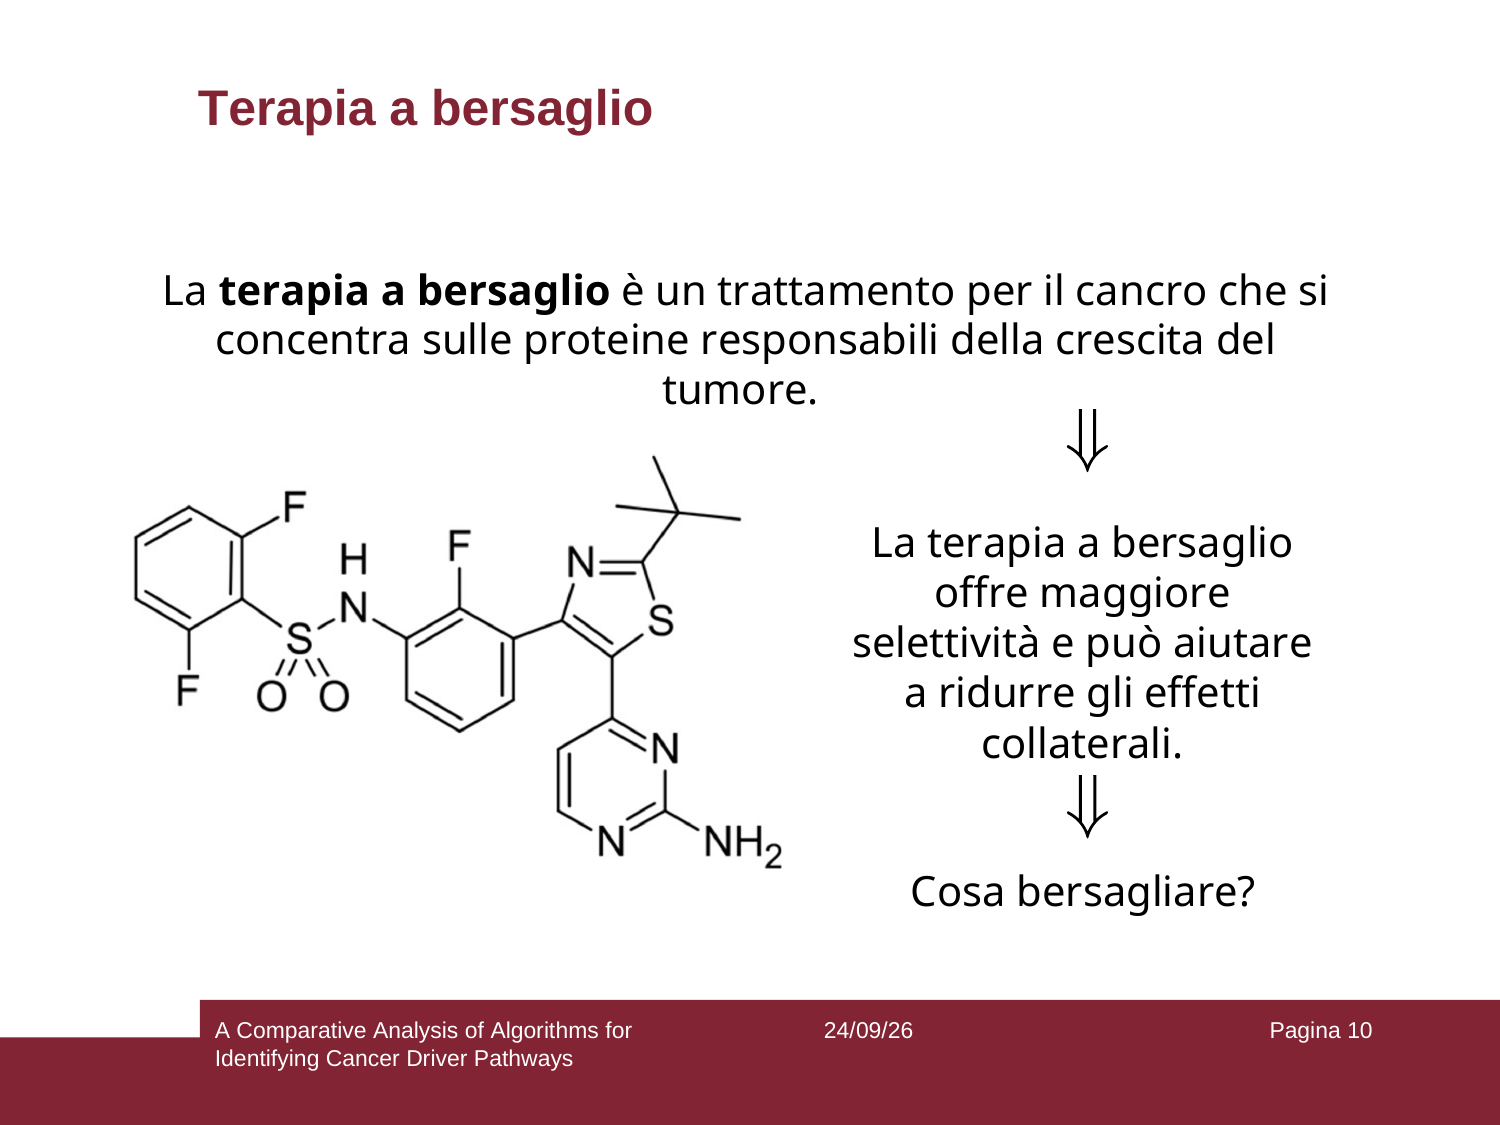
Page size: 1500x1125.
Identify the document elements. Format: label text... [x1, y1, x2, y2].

text_box La terapia a bersaglio è un trattamento per il cancro che si concentra sulle proteine responsabili della crescita del tumore. [147, 255, 1385, 421]
text_box Cosa bersagliare? [892, 857, 1275, 973]
text_box A Comparative Analysis of Algorithms for Identifying Cancer Driver Pathways [199, 1008, 676, 1084]
picture [1067, 775, 1109, 839]
text_box Pagina <number> [1074, 1008, 1388, 1084]
text_box La terapia a bersaglio offre maggiore selettività e può aiutare a ridurre gli effetti collaterali. [833, 508, 1332, 724]
text_box 22/10/24 [712, 1008, 1026, 1084]
title Terapia a bersaglio [183, 67, 1400, 150]
picture [117, 454, 782, 876]
picture [1066, 409, 1109, 473]
